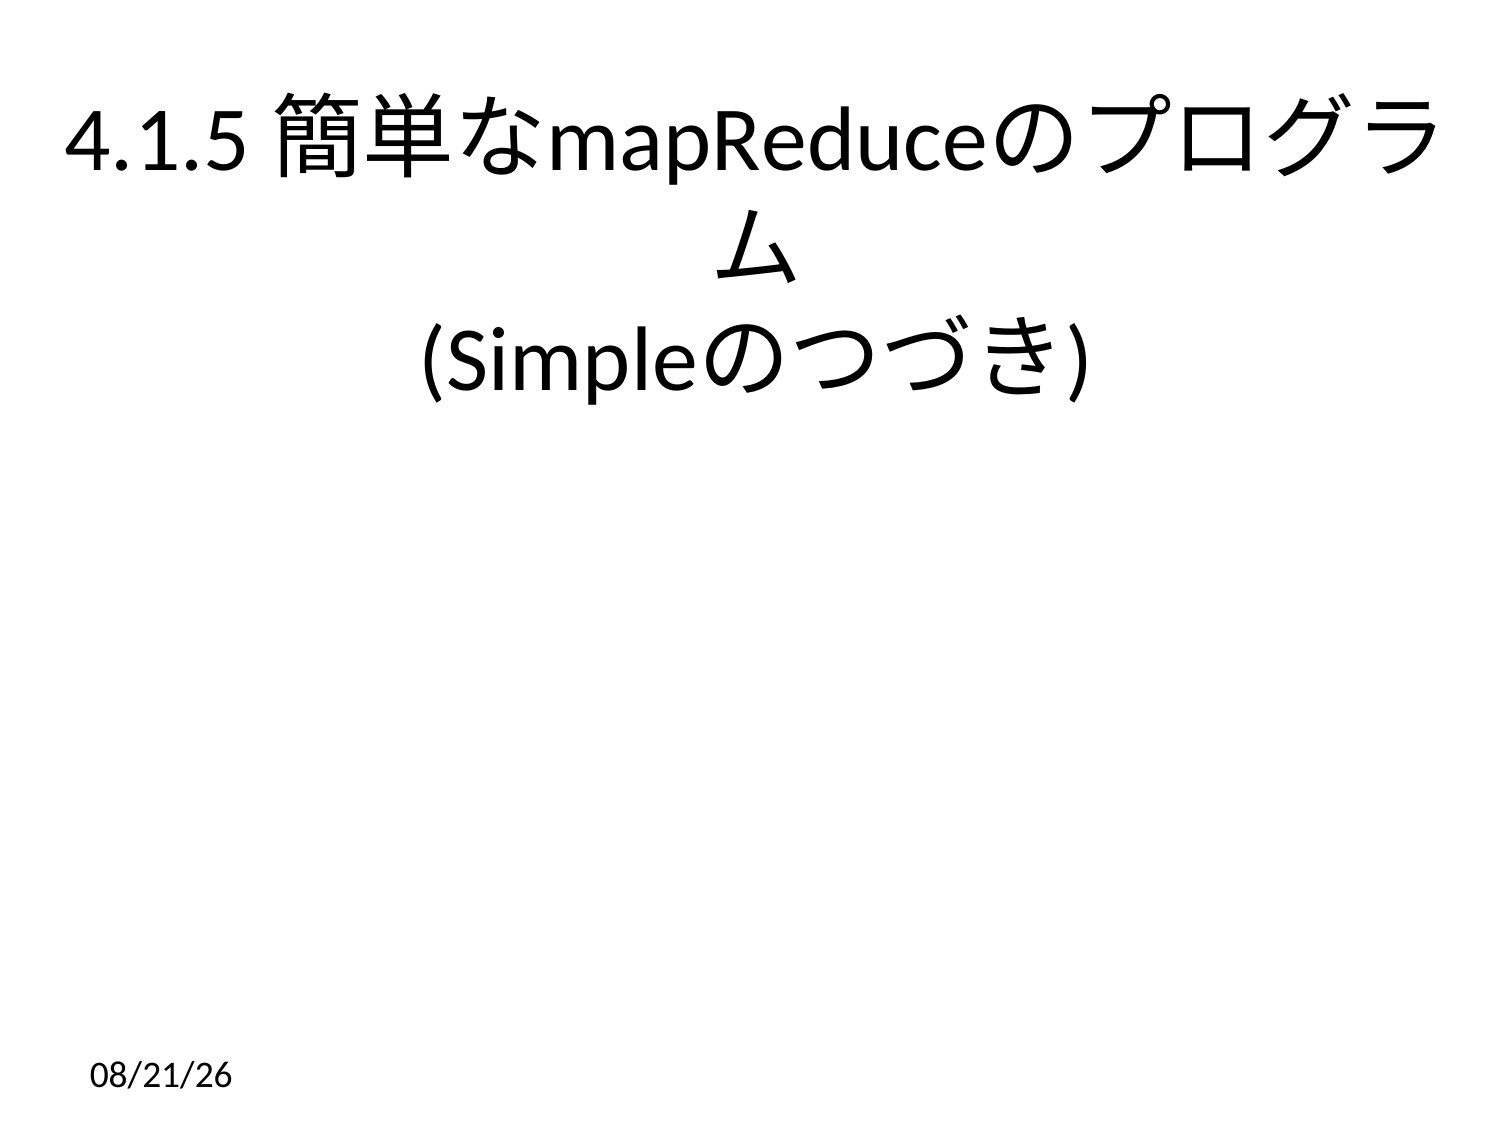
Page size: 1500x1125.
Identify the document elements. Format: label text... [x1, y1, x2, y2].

title 4.1.5 簡単なmapReduceのプログラム (Simpleのつづき) [11, 125, 1500, 362]
